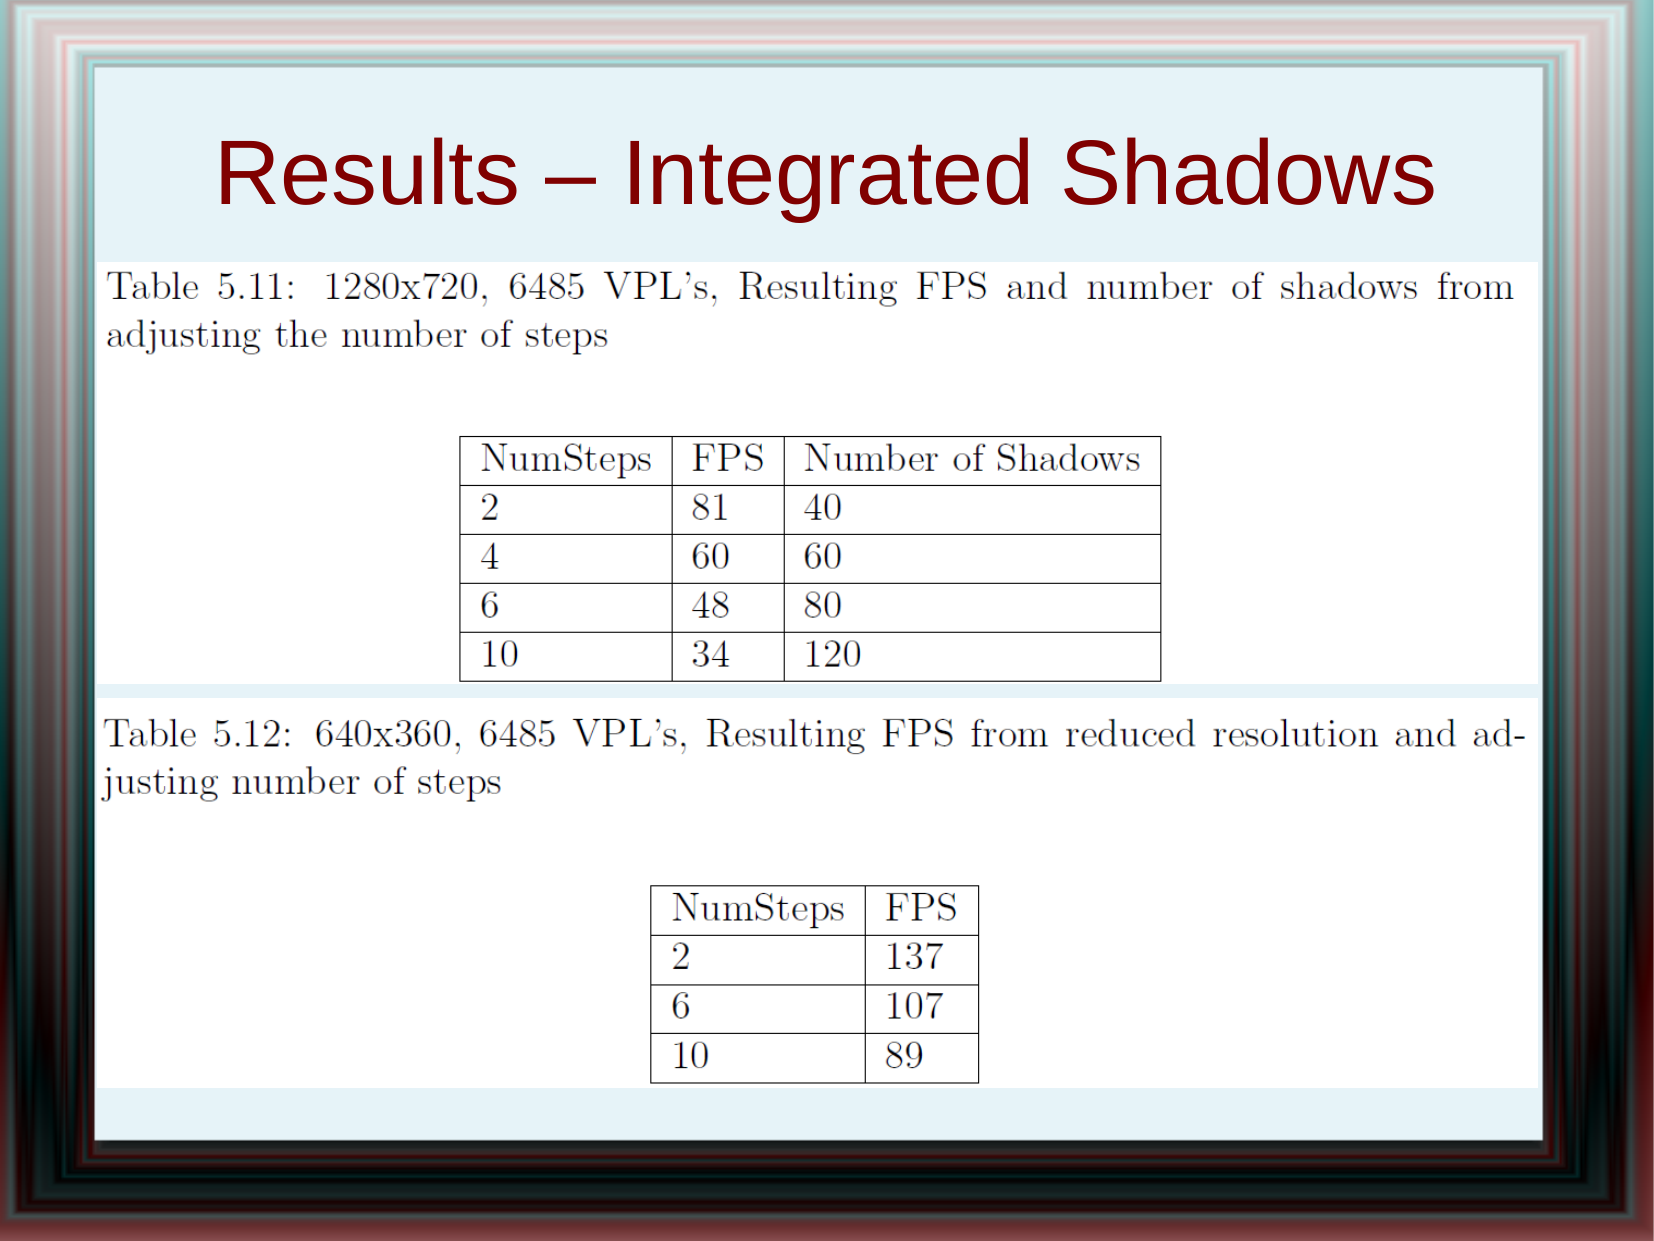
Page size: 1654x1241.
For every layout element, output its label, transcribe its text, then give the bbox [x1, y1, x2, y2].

title Results – Integrated Shadows [118, 95, 1536, 250]
picture [0, 0, 1654, 1241]
